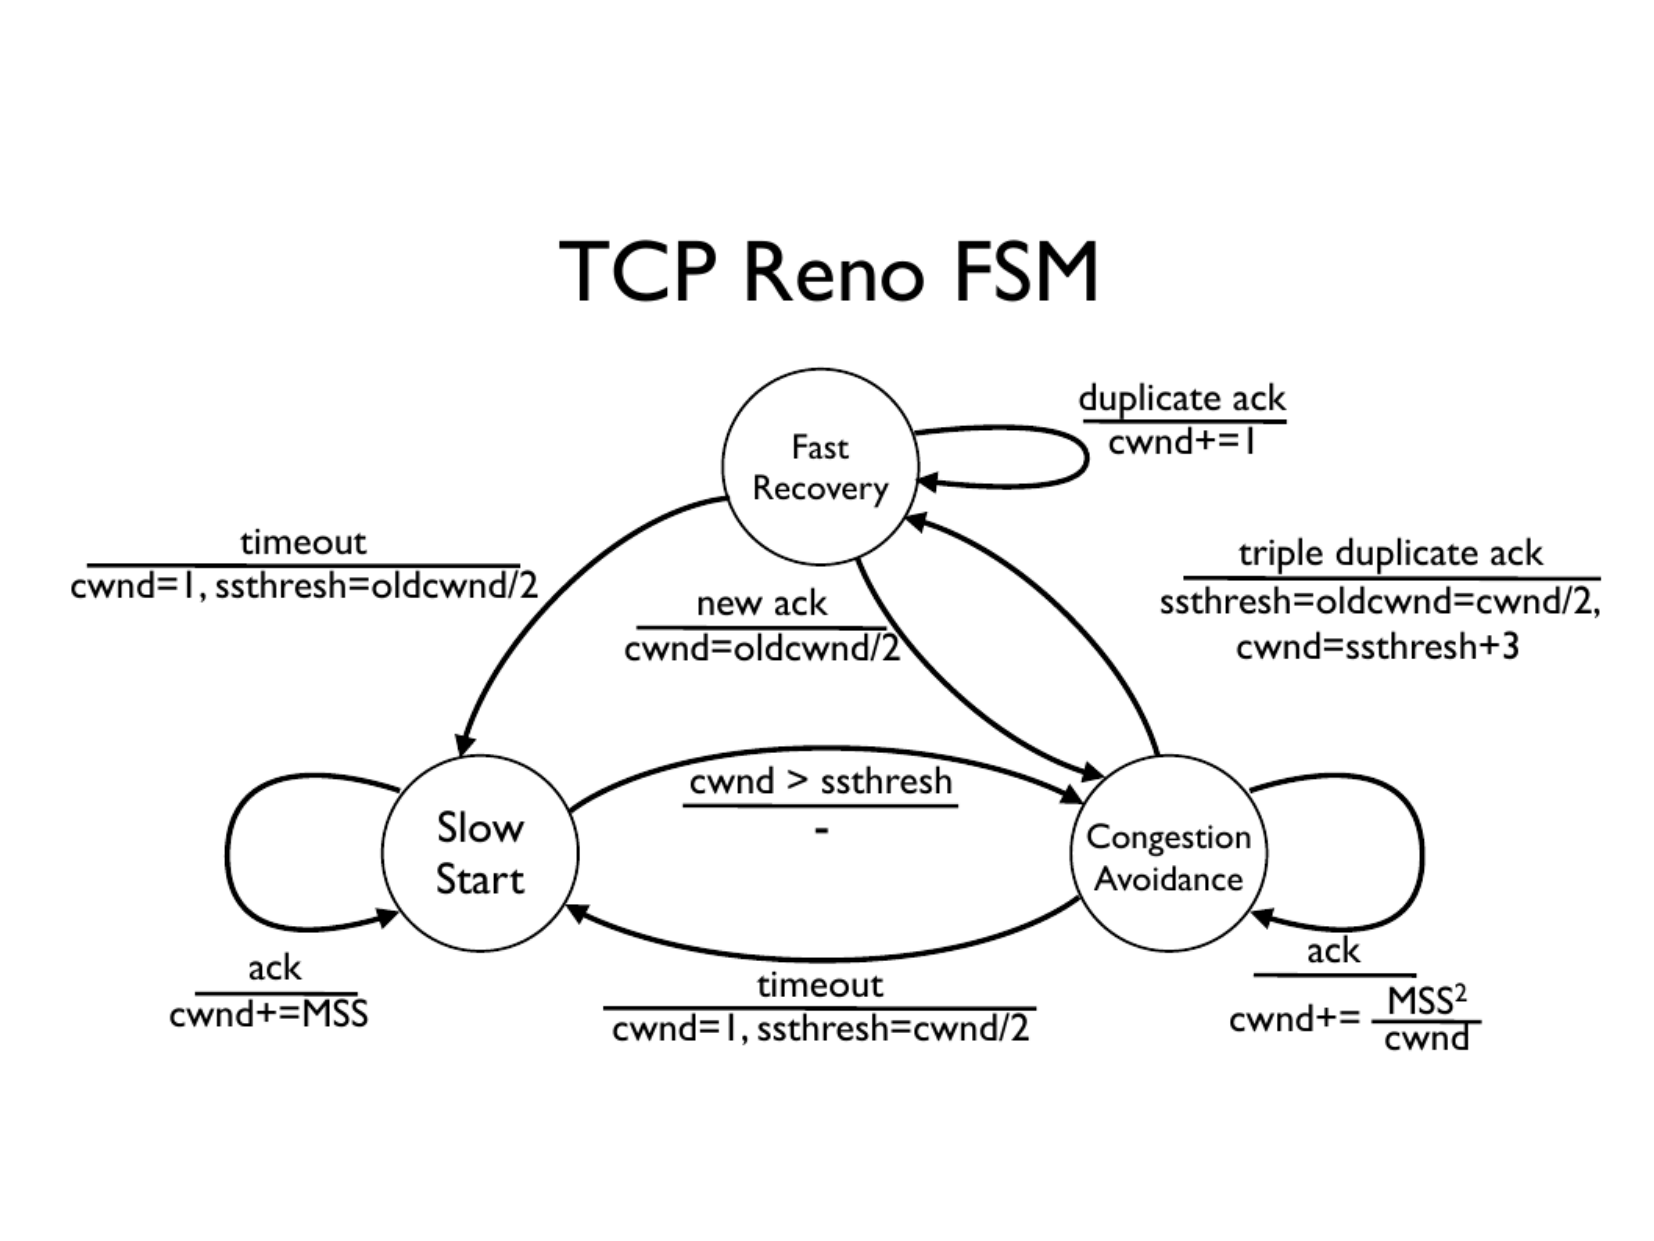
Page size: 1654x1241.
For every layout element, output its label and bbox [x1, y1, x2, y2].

picture [42, 196, 1631, 1058]
